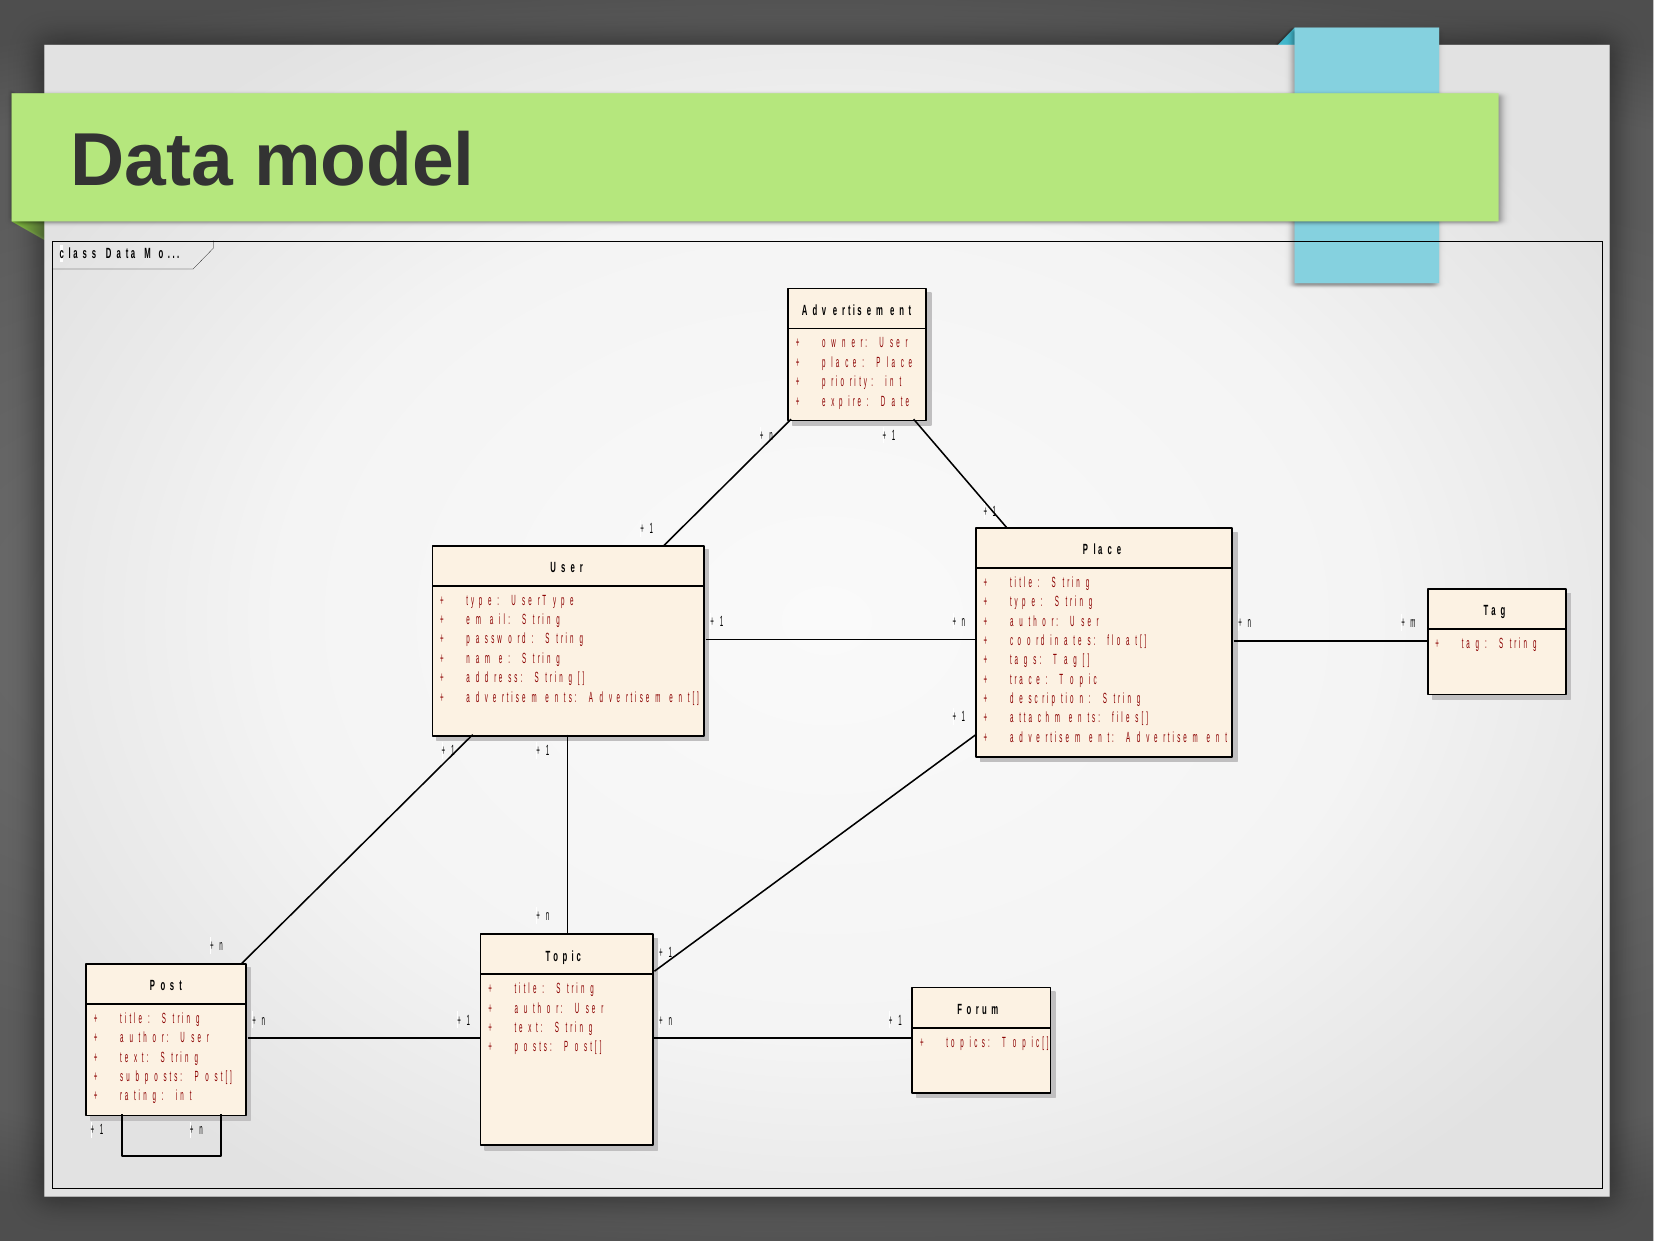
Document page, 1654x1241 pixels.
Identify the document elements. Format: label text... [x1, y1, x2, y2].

picture [0, 0, 1654, 1241]
title Data model [70, 106, 1229, 213]
